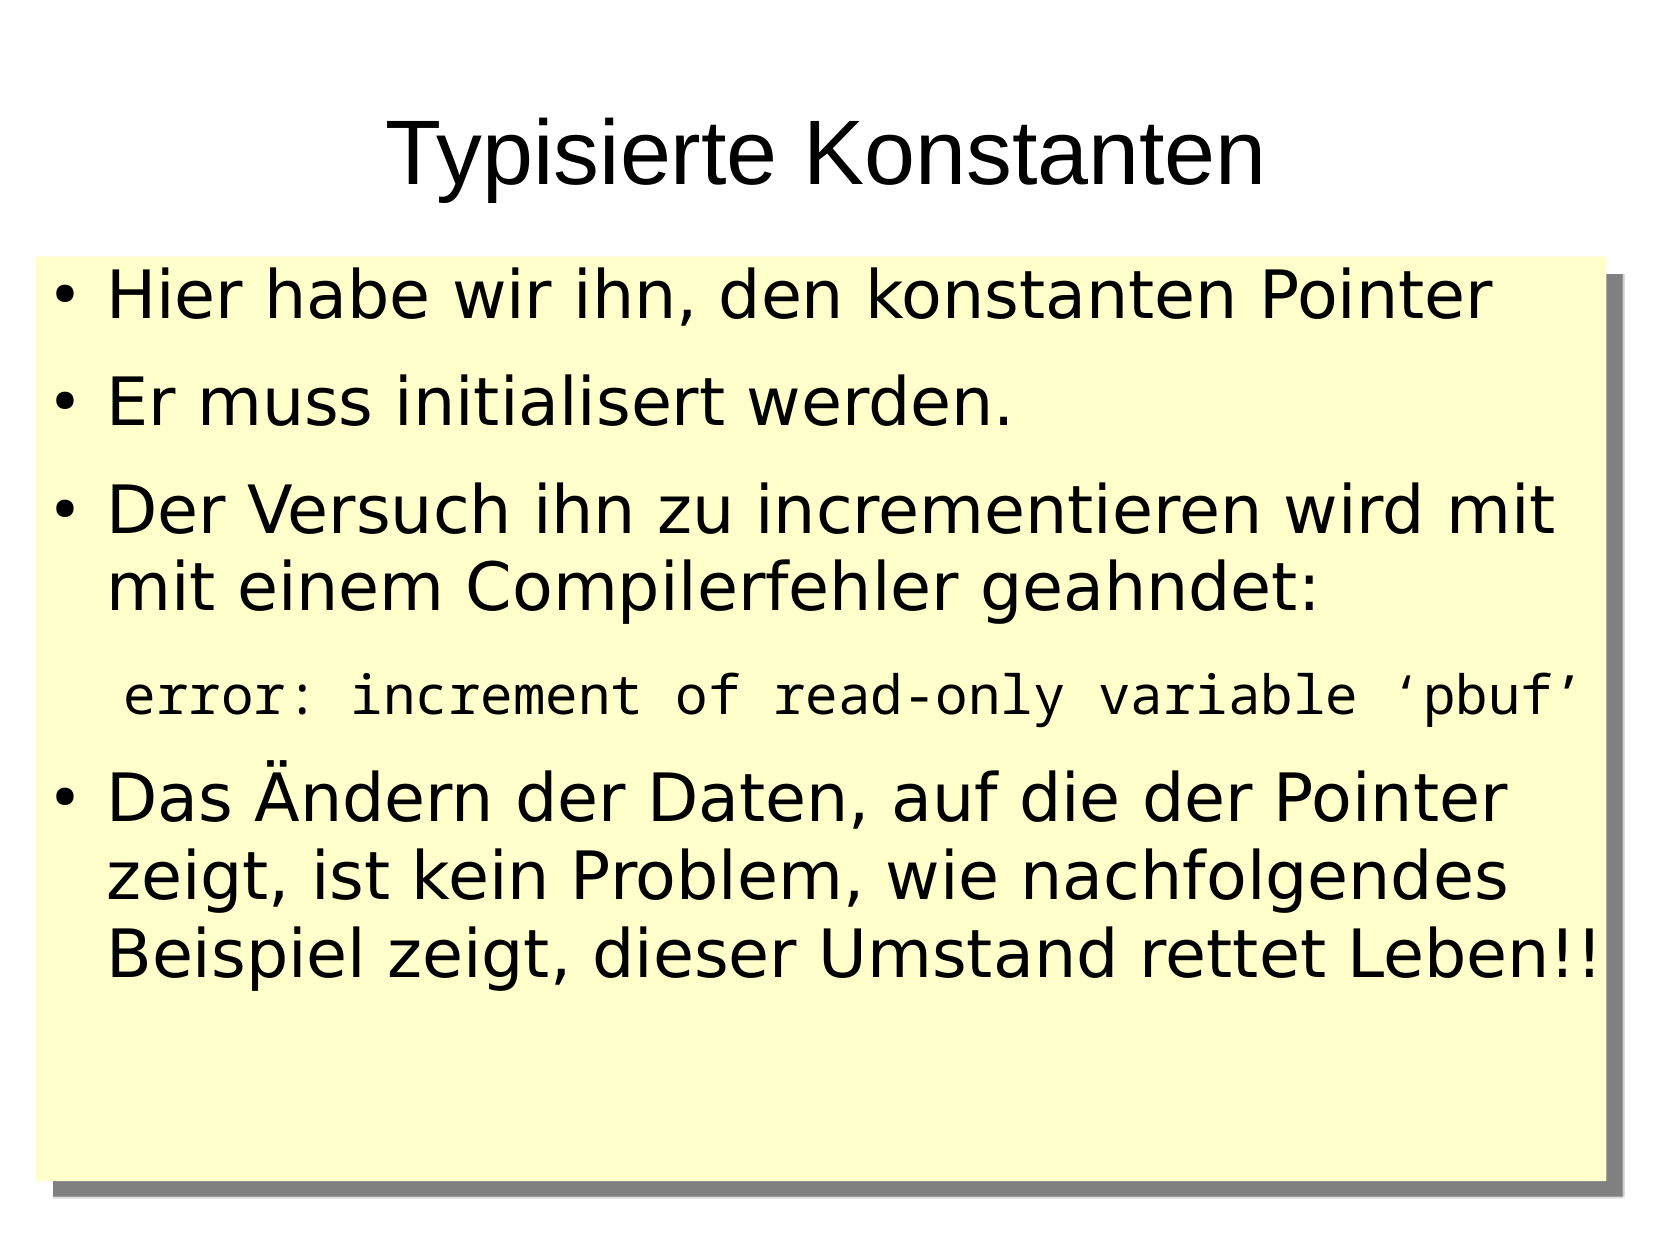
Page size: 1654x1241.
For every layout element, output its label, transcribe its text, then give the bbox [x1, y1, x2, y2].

title Typisierte Konstanten [82, 49, 1571, 256]
list Hier habe wir ihn, den konstanten Pointer Er muss initialisert werden. Der Versuch ihn zu incrementieren wird mit mit einem Compilerfehler geahndet: error: increment of read-only variable ‘pbuf’ Das Ändern der Daten, auf die der Pointer zeigt, ist kein Problem, wie nachfolgendes Beispiel zeigt, dieser Umstand rettet Leben!! [35, 256, 1607, 1182]
